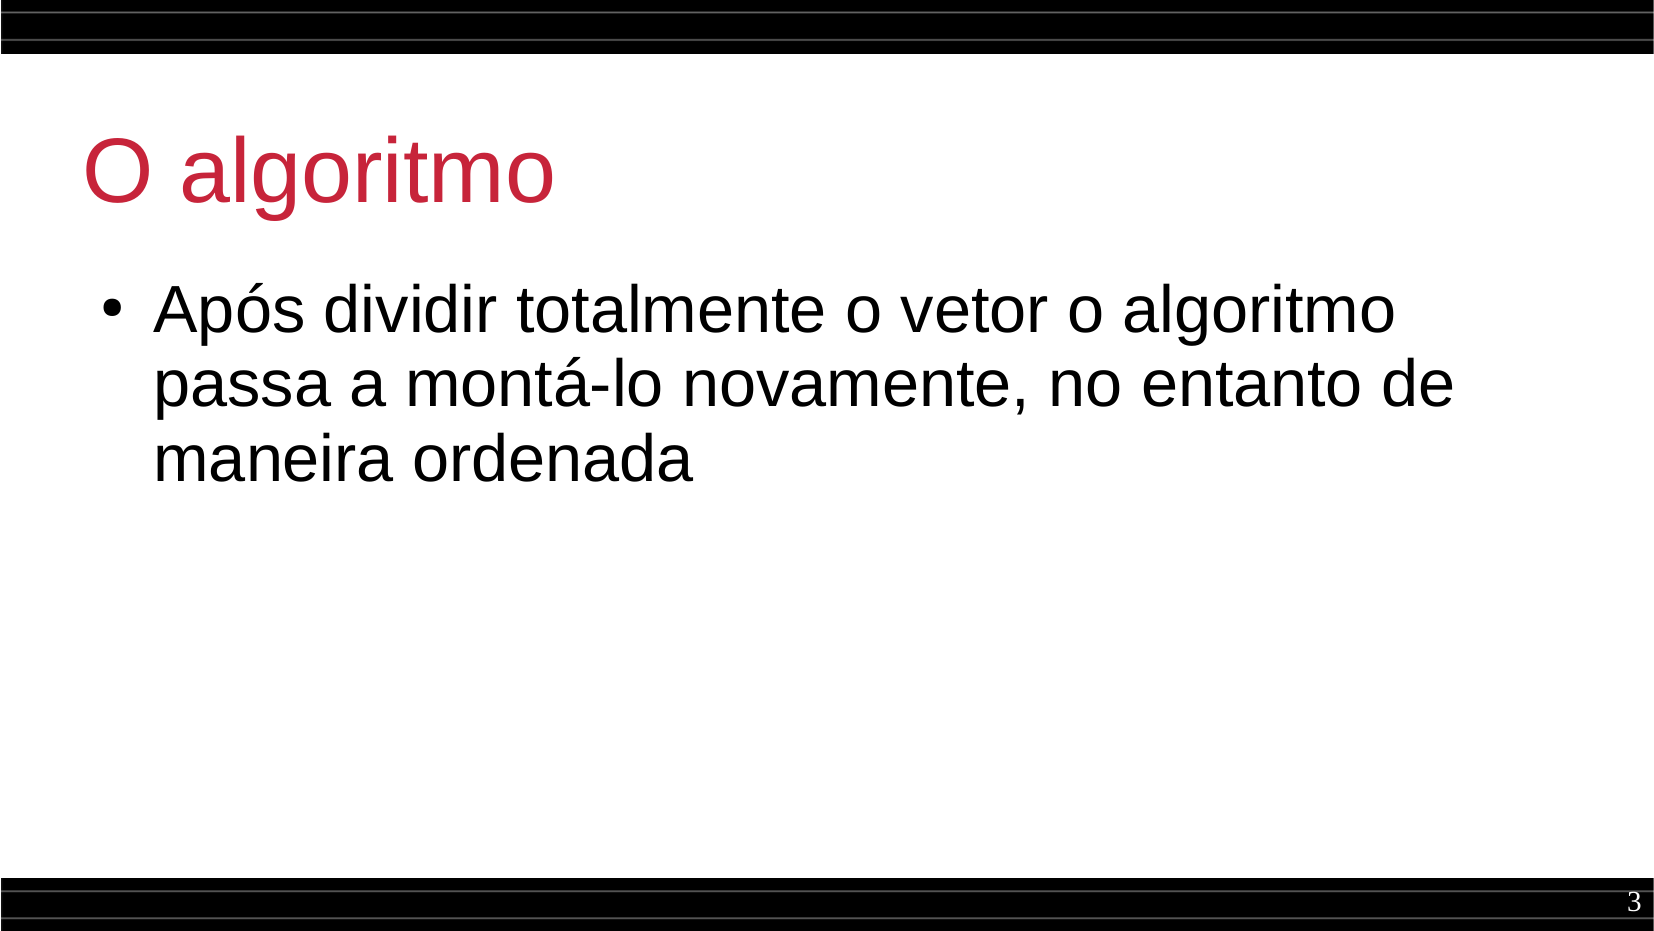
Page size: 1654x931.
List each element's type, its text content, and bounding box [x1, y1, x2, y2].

title O algoritmo [82, 92, 1571, 249]
picture [1, 878, 1654, 931]
picture [1, 0, 1654, 54]
list Após dividir totalmente o vetor o algoritmo passa a montá-lo novamente, no entanto de maneira ordenada [82, 271, 1571, 758]
